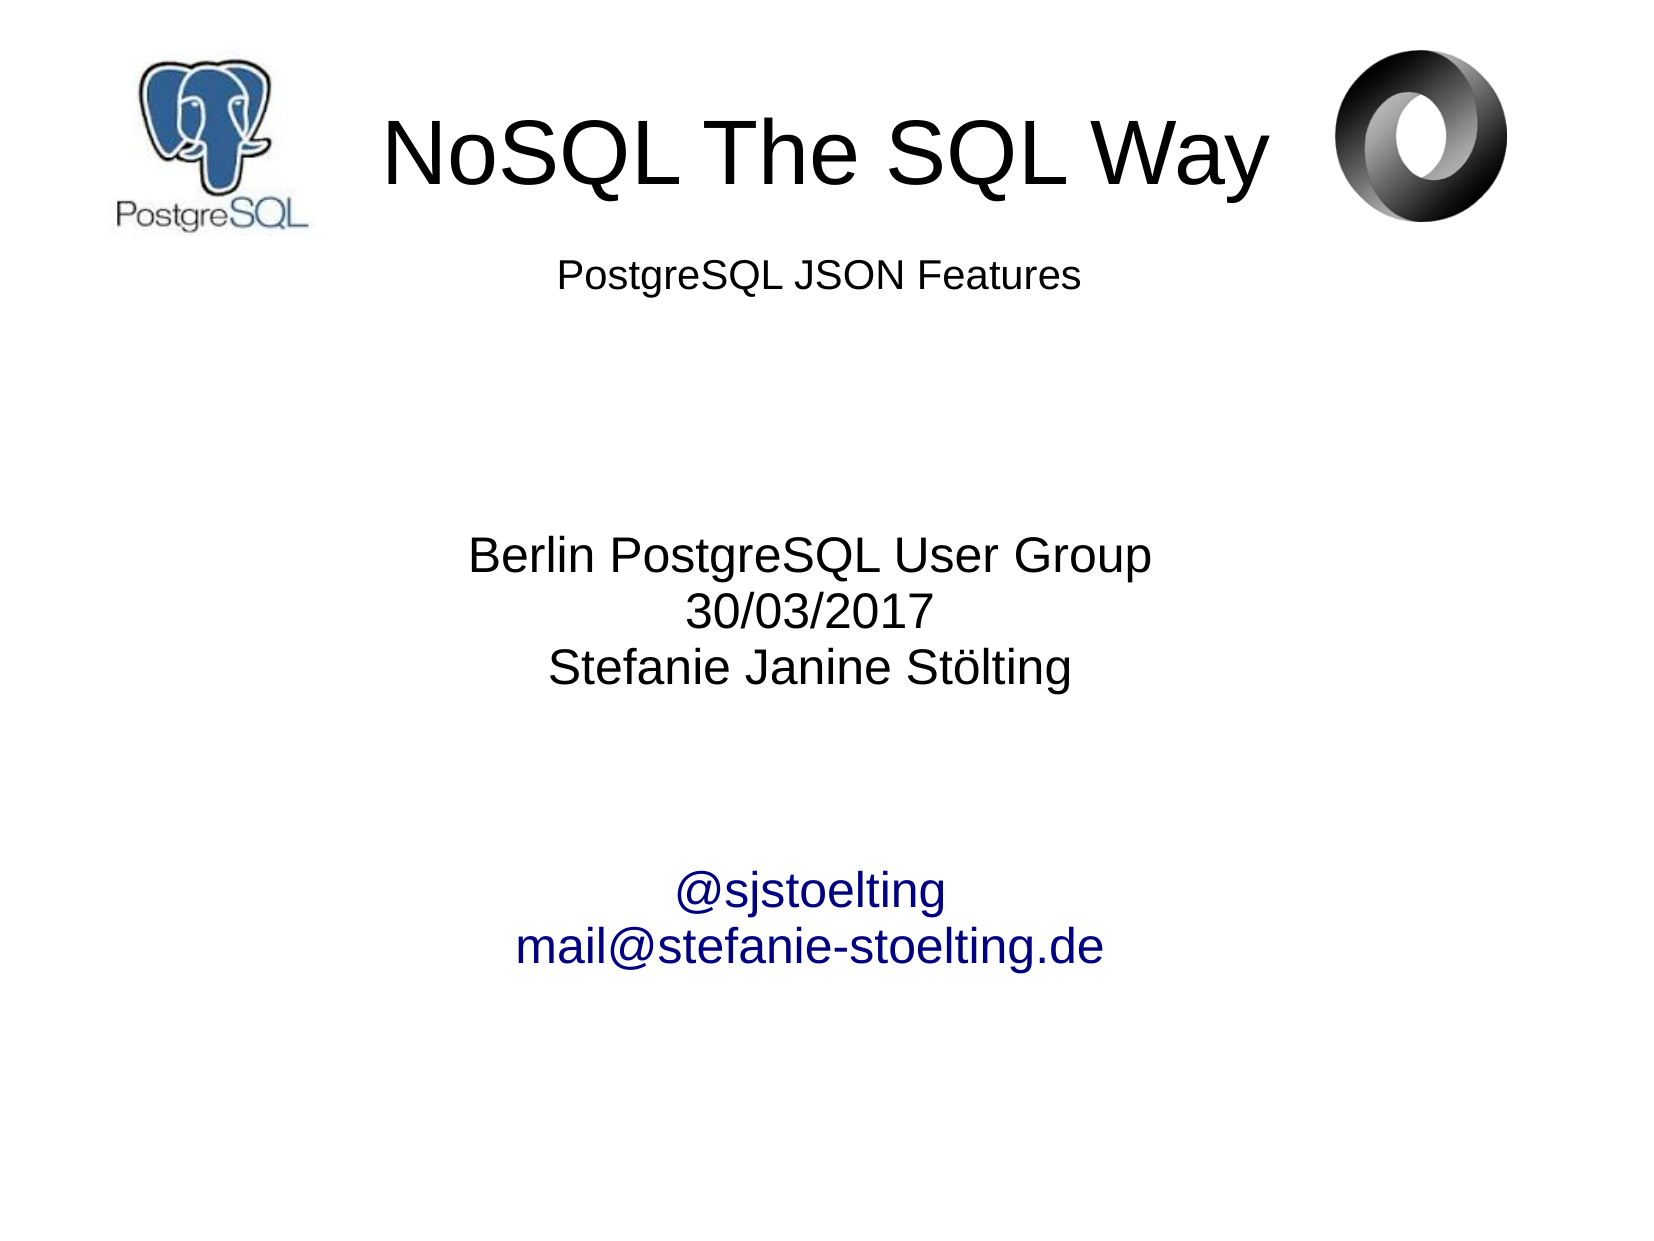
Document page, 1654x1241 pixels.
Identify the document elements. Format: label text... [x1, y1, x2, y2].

title NoSQL The SQL Way [82, 49, 1571, 257]
subtitle Berlin PostgreSQL User Group 30/03/2017 Stefanie Janine Stölting @sjstoelting mail@stefanie-stoelting.de [82, 309, 1538, 1212]
picture [1335, 50, 1507, 222]
picture [58, 50, 356, 237]
title PostgreSQL JSON Features [75, 241, 1564, 309]
